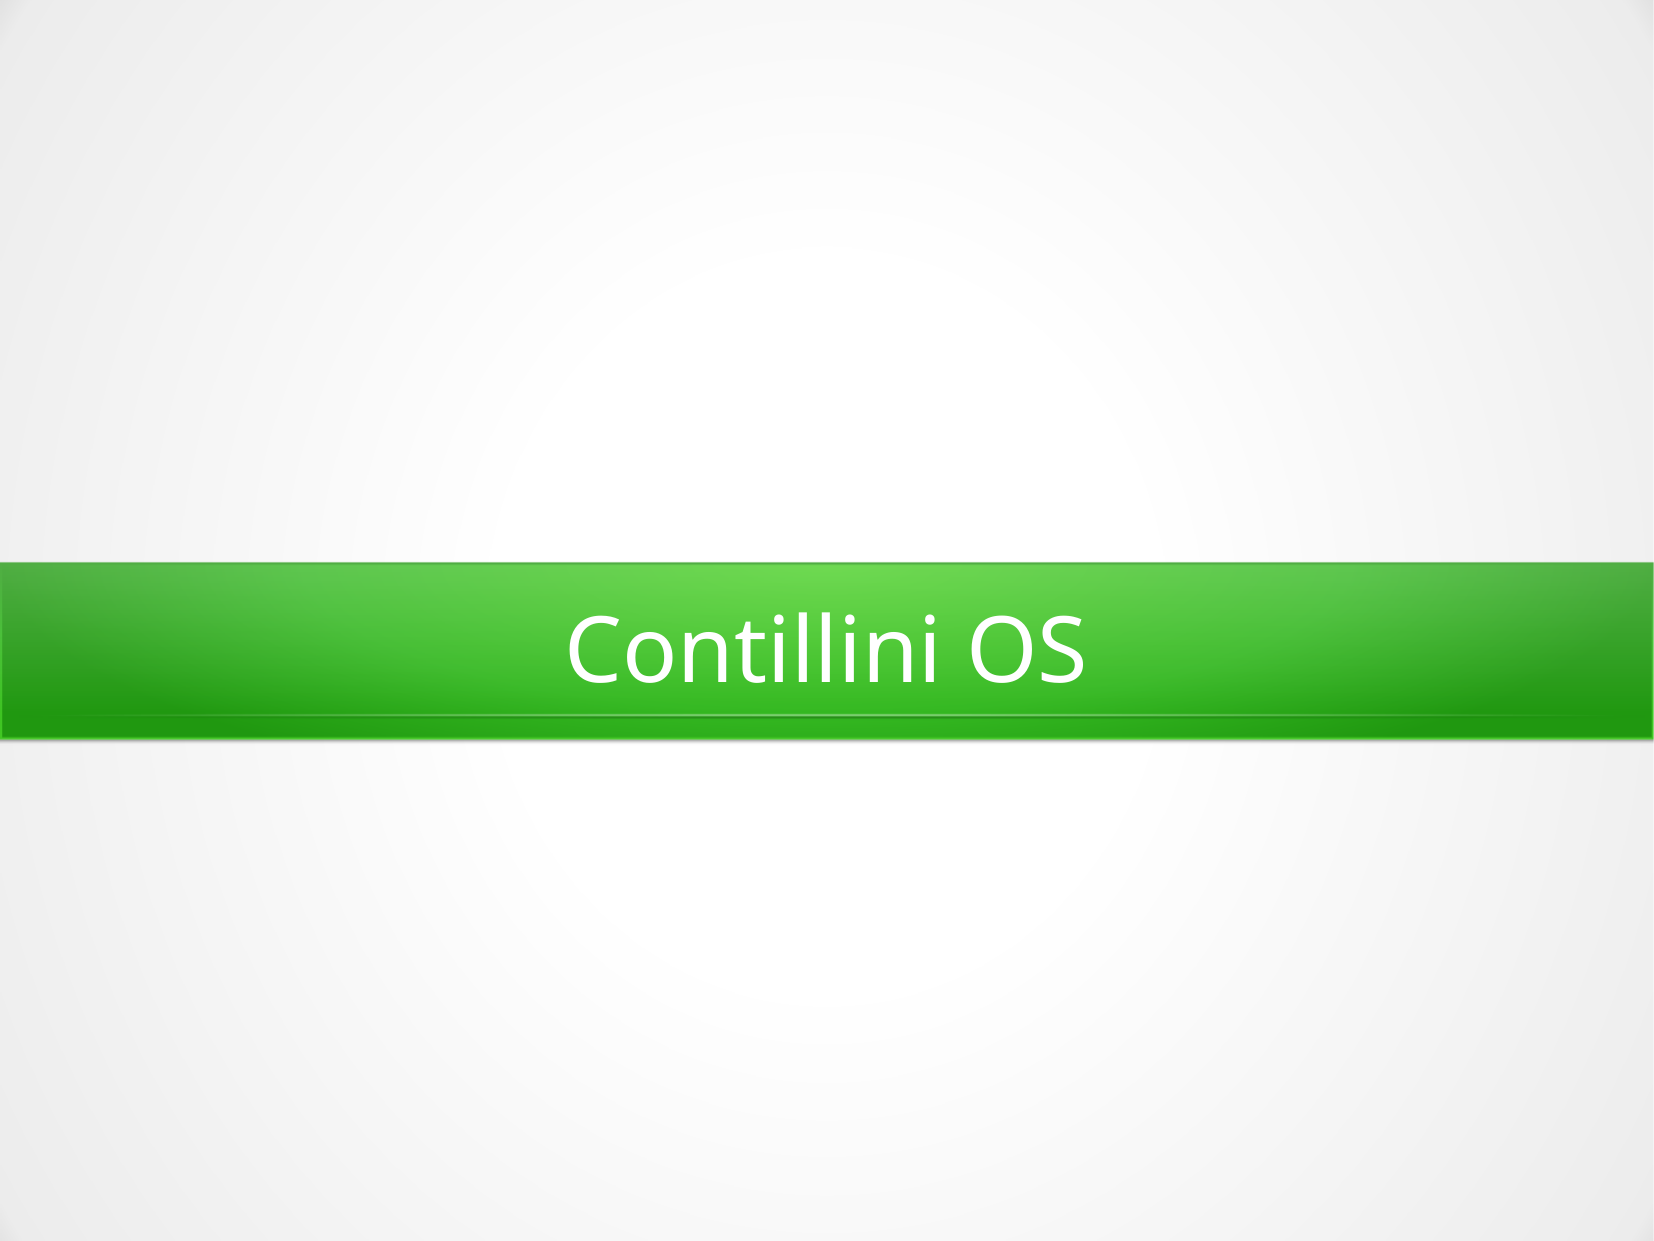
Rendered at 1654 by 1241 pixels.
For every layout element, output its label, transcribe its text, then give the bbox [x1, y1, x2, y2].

title Contillini OS [82, 578, 1571, 715]
picture [0, 0, 1654, 1241]
